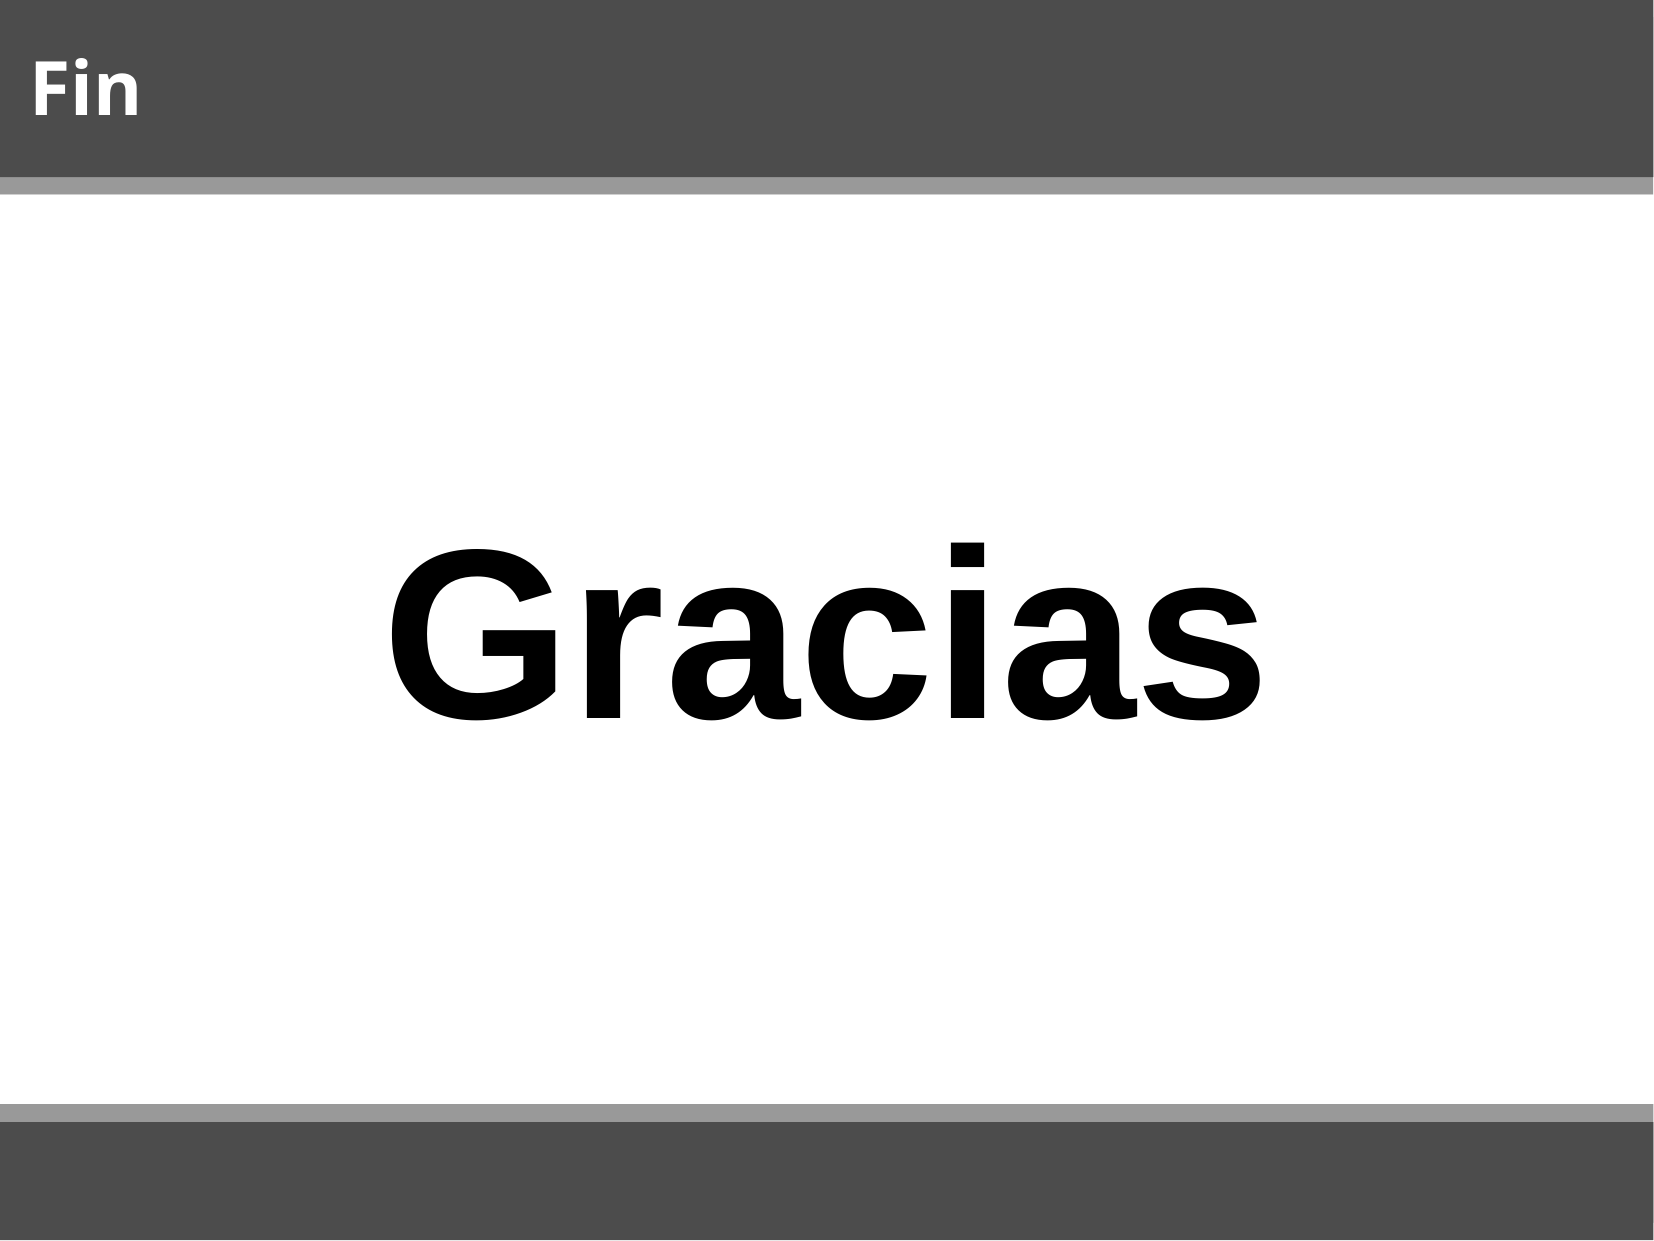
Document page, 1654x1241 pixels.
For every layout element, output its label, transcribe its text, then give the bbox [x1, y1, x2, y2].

title Fin [29, 8, 1654, 166]
subtitle Gracias [29, 232, 1625, 1037]
